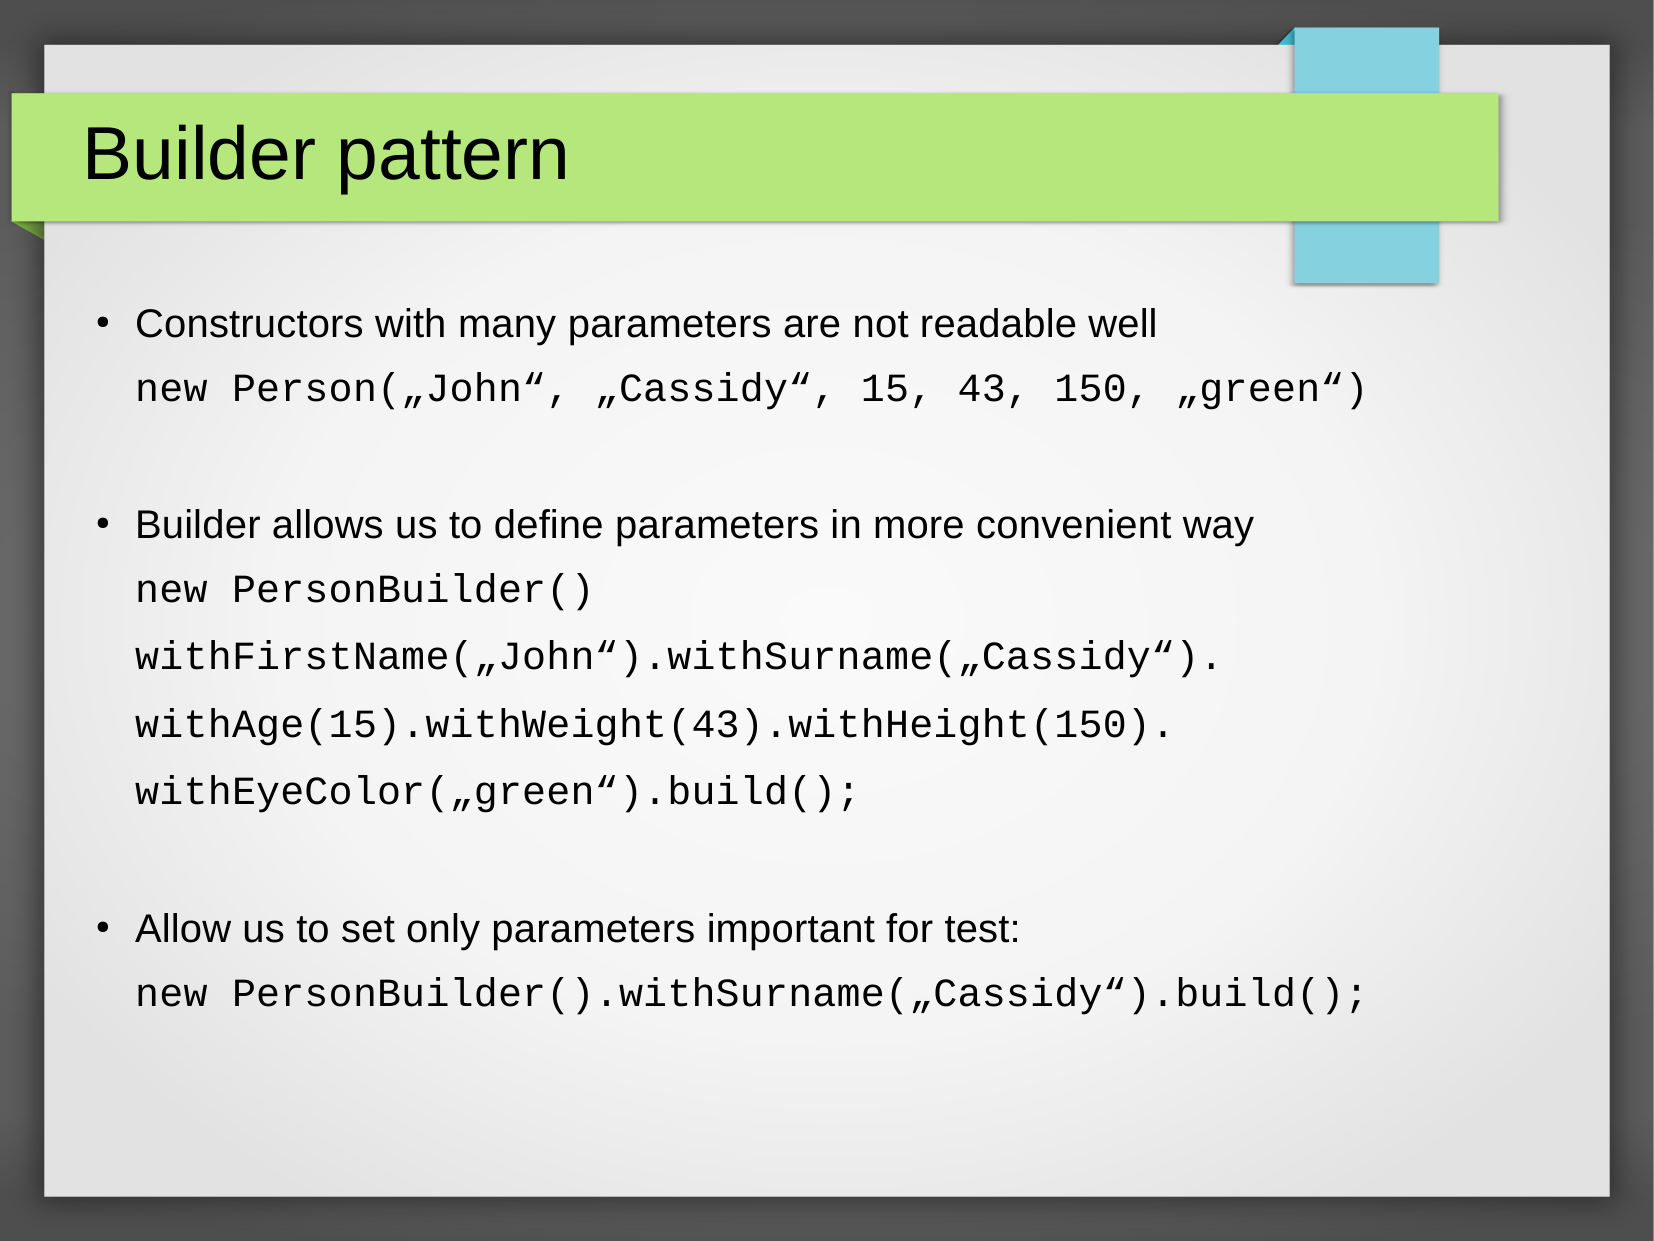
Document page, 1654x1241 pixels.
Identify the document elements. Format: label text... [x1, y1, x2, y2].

picture [0, 0, 1654, 1241]
list Constructors with many parameters are not readable well new Person(„John“, „Cassidy“, 15, 43, 150, „green“) Builder allows us to define parameters in more convenient way new PersonBuilder() withFirstName(„John“).withSurname(„Cassidy“). withAge(15).withWeight(43).withHeight(150). withEyeColor(„green“).build(); Allow us to set only parameters important for test: new PersonBuilder().withSurname(„Cassidy“).build(); [82, 301, 1571, 1021]
title Builder pattern [82, 94, 1264, 213]
